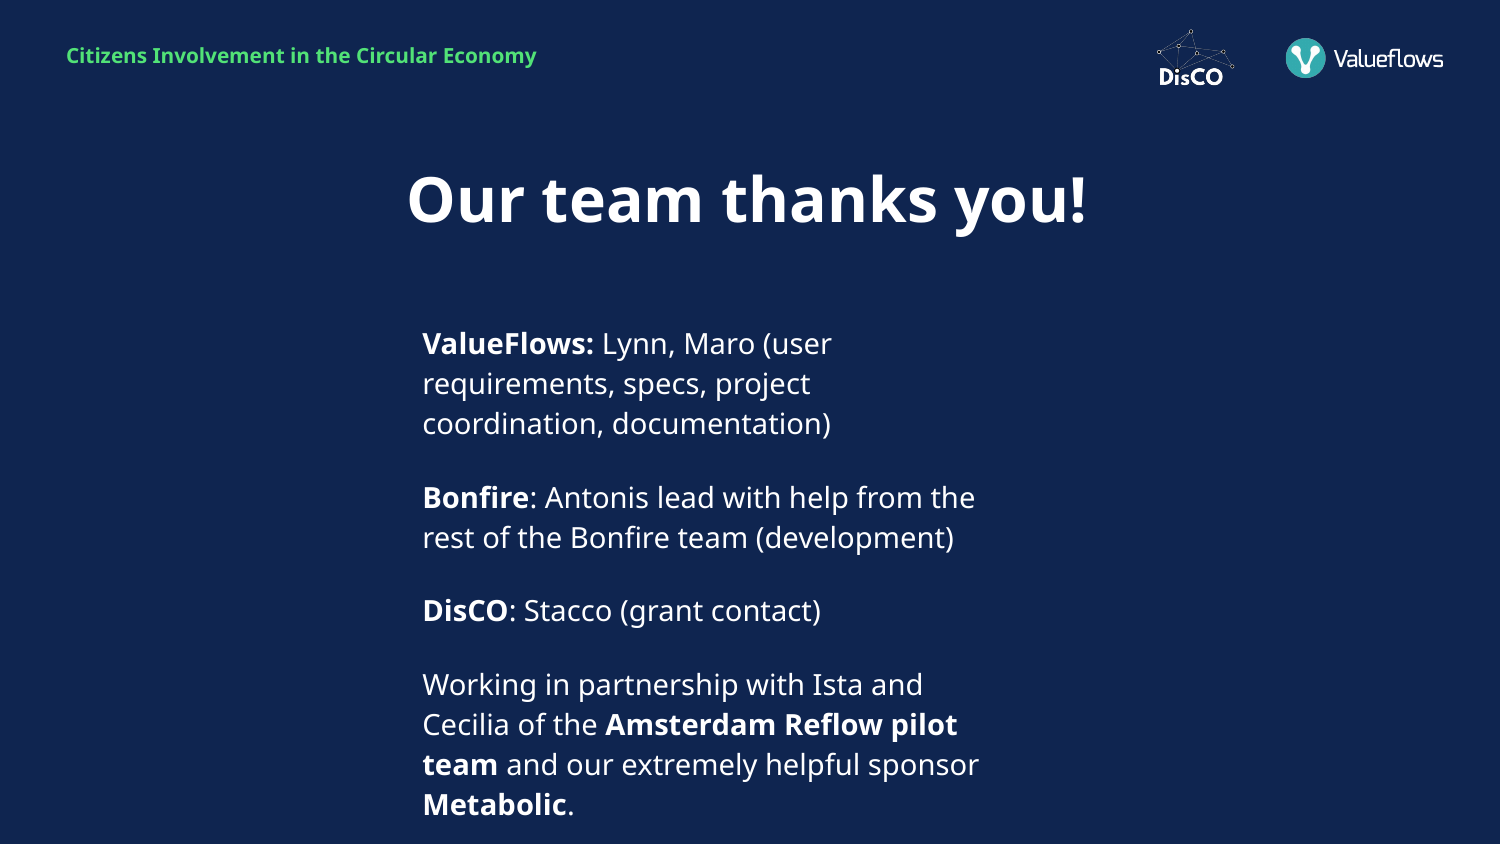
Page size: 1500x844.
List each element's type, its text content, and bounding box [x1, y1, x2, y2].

picture [1156, 29, 1235, 86]
title Our team thanks you! [391, 137, 1437, 251]
picture [1280, 32, 1449, 83]
list ValueFlows: Lynn, Maro (user requirements, specs, project coordination, documentation) Bonfire: Antonis lead with help from the rest of the Bonfire team (development) DisCO: Stacco (grant contact) Working in partnership with Ista and Cecilia of the Amsterdam Reflow pilot team and our extremely helpful sponsor Metabolic. [407, 305, 1012, 844]
